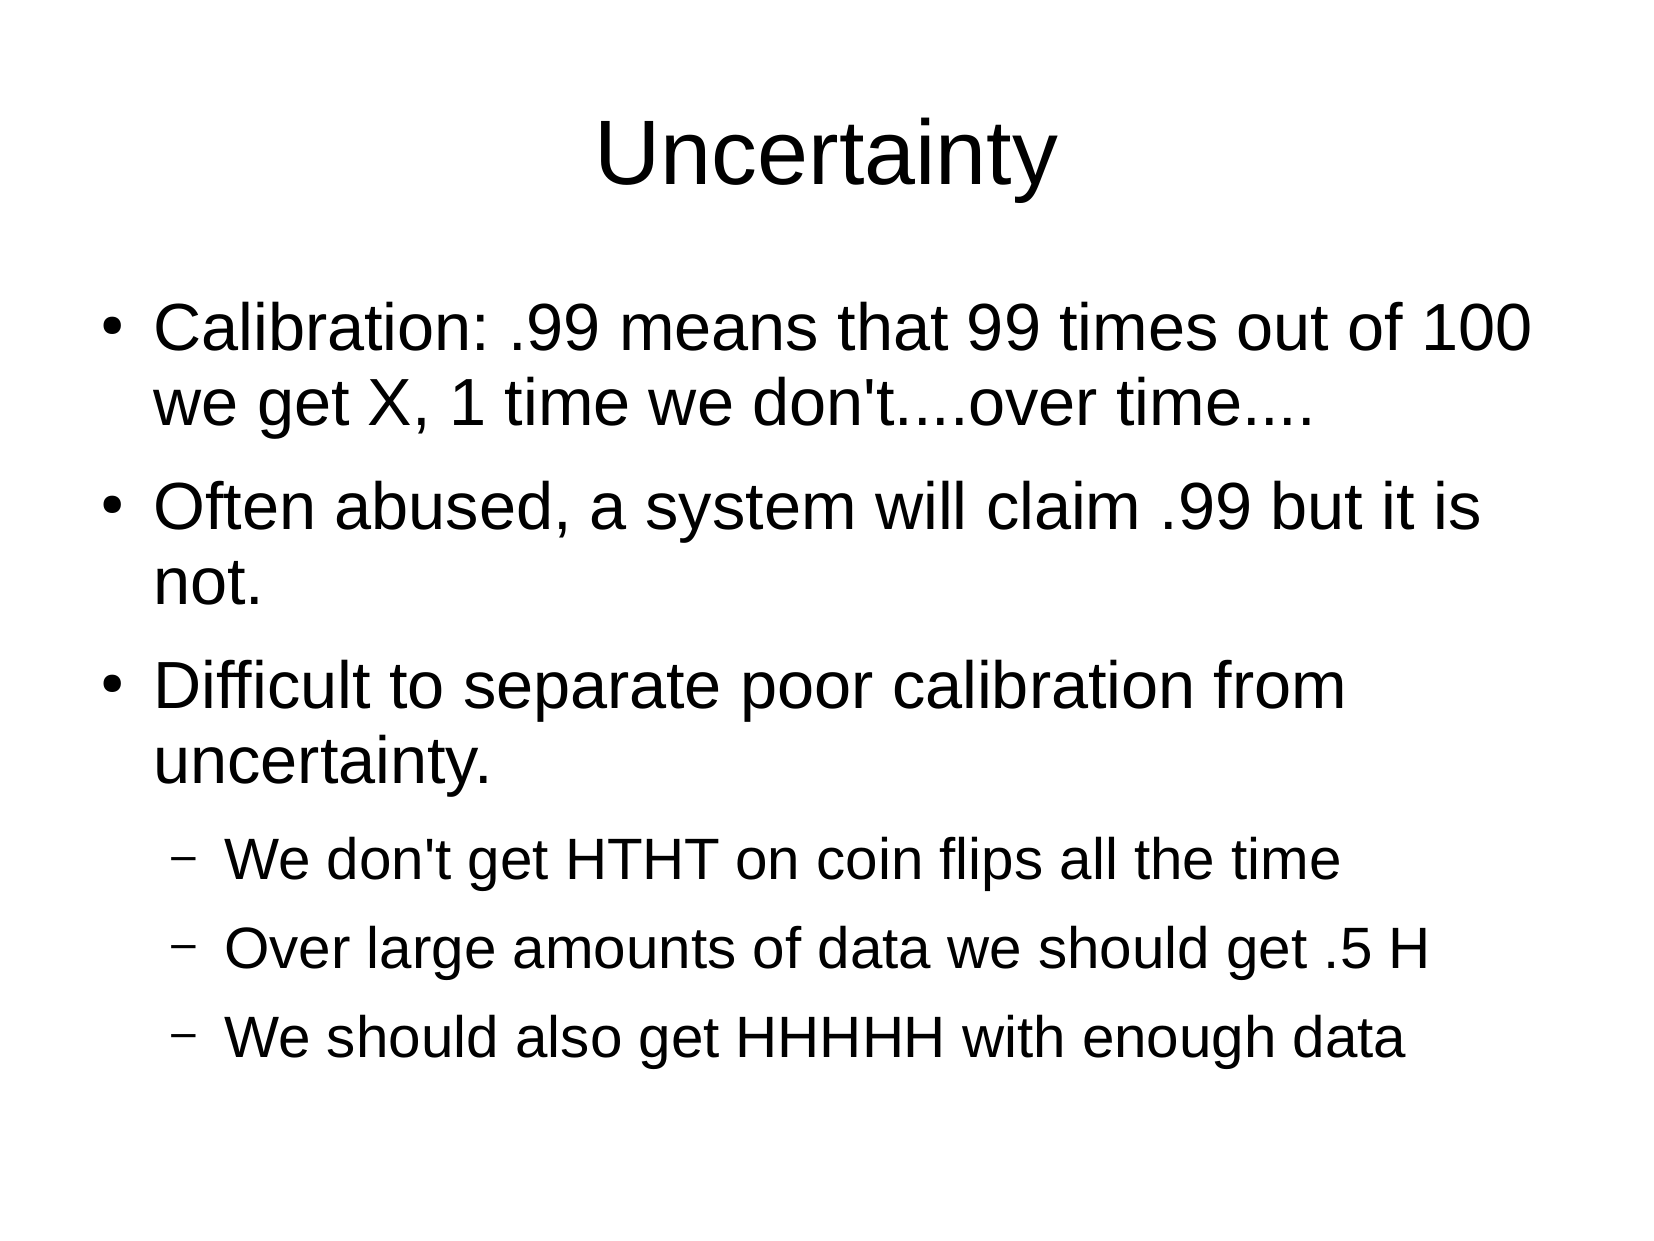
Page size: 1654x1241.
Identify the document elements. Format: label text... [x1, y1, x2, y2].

title Uncertainty [82, 49, 1571, 257]
list Calibration: .99 means that 99 times out of 100 we get X, 1 time we don't....over time.... Often abused, a system will claim .99 but it is not. Difficult to separate poor calibration from uncertainty. We don't get HTHT on coin flips all the time Over large amounts of data we should get .5 H We should also get HHHHH with enough data [82, 290, 1571, 1109]
